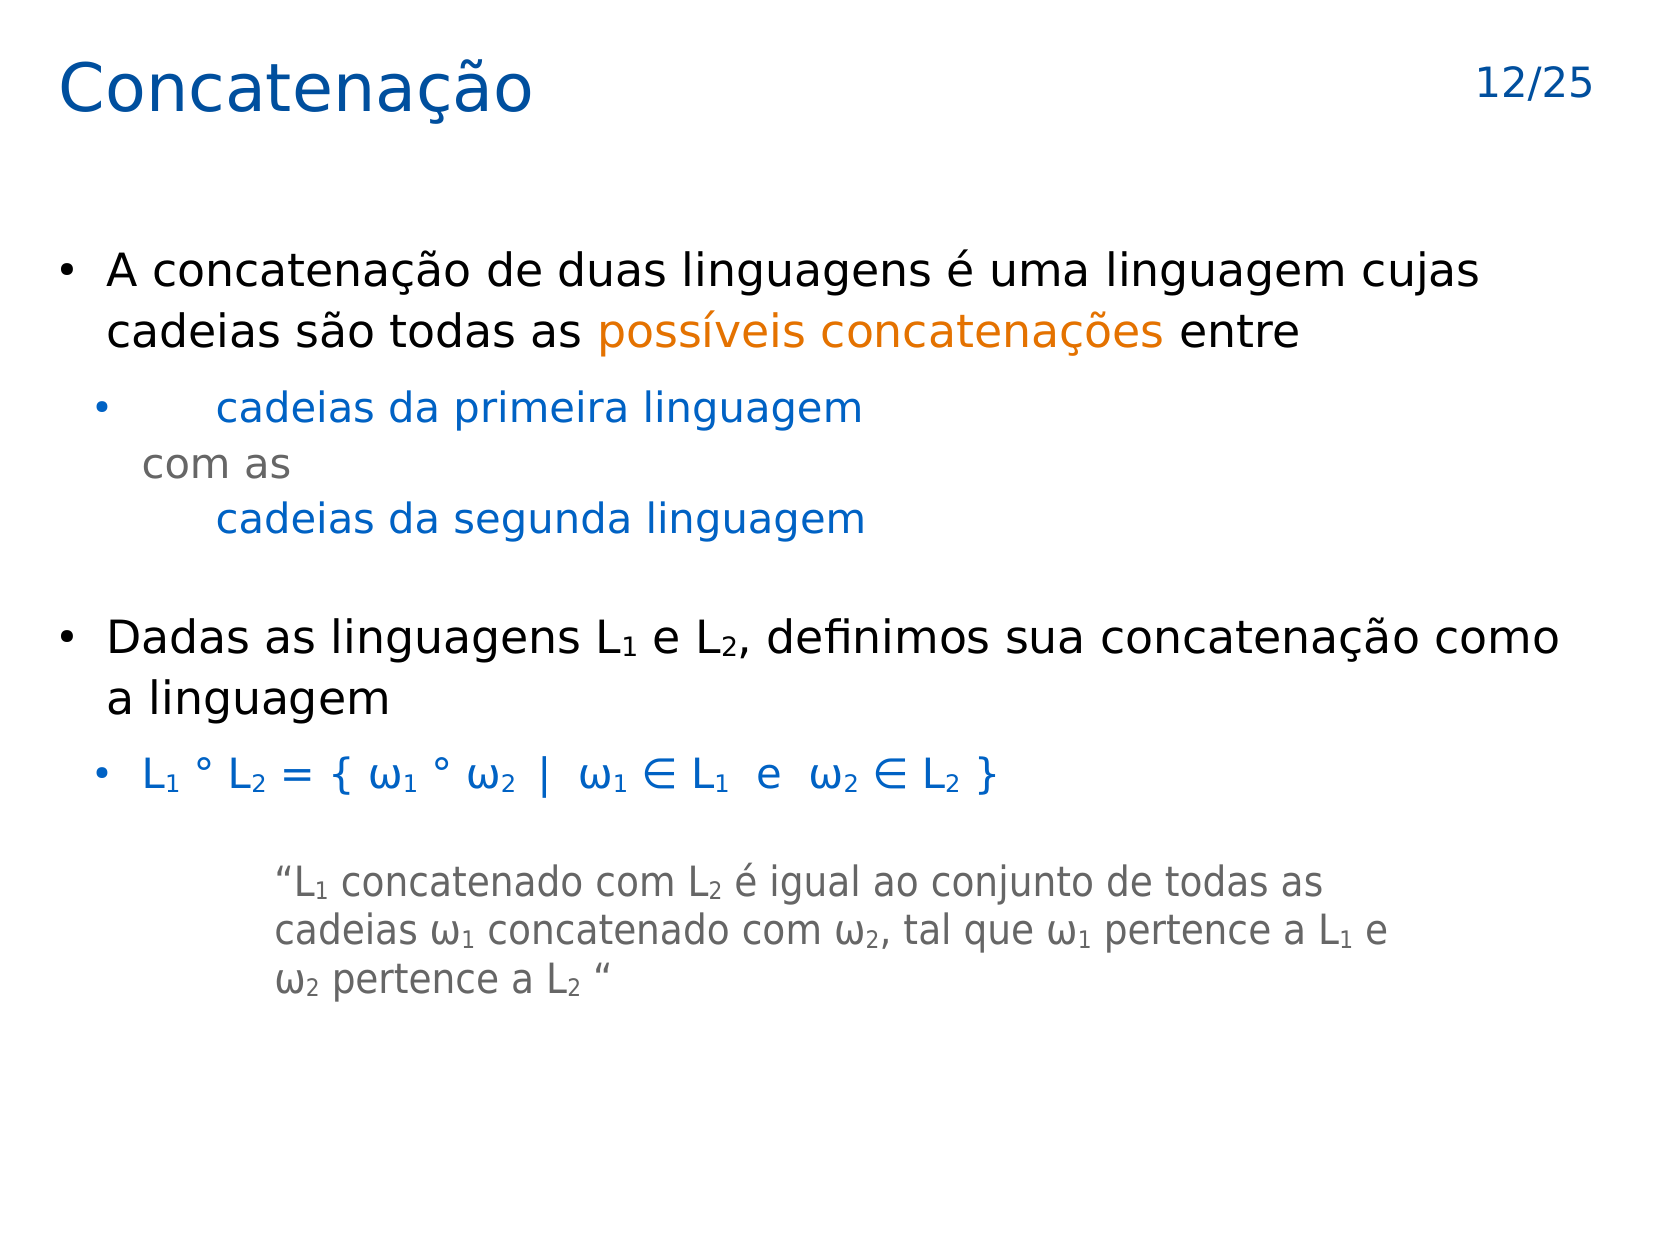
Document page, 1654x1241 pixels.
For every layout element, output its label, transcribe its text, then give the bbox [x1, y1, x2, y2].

text_box “L1 concatenado com L2 é igual ao conjunto de todas as cadeias ω1 concatenado com ω2, tal que ω1 pertence a L1 e ω2 pertence a L2 “ [259, 850, 1420, 1011]
title Concatenação [59, 29, 1625, 148]
list A concatenação de duas linguagens é uma linguagem cujas cadeias são todas as possíveis concatenações entre cadeias da primeira linguagem com as cadeias da segunda linguagem Dadas as linguagens L1 e L2, definimos sua concatenação como a linguagem L1 ° L2 = { ω1 ° ω2 | ω1 ∈ L1 e ω2 ∈ L2 } [59, 236, 1595, 1182]
